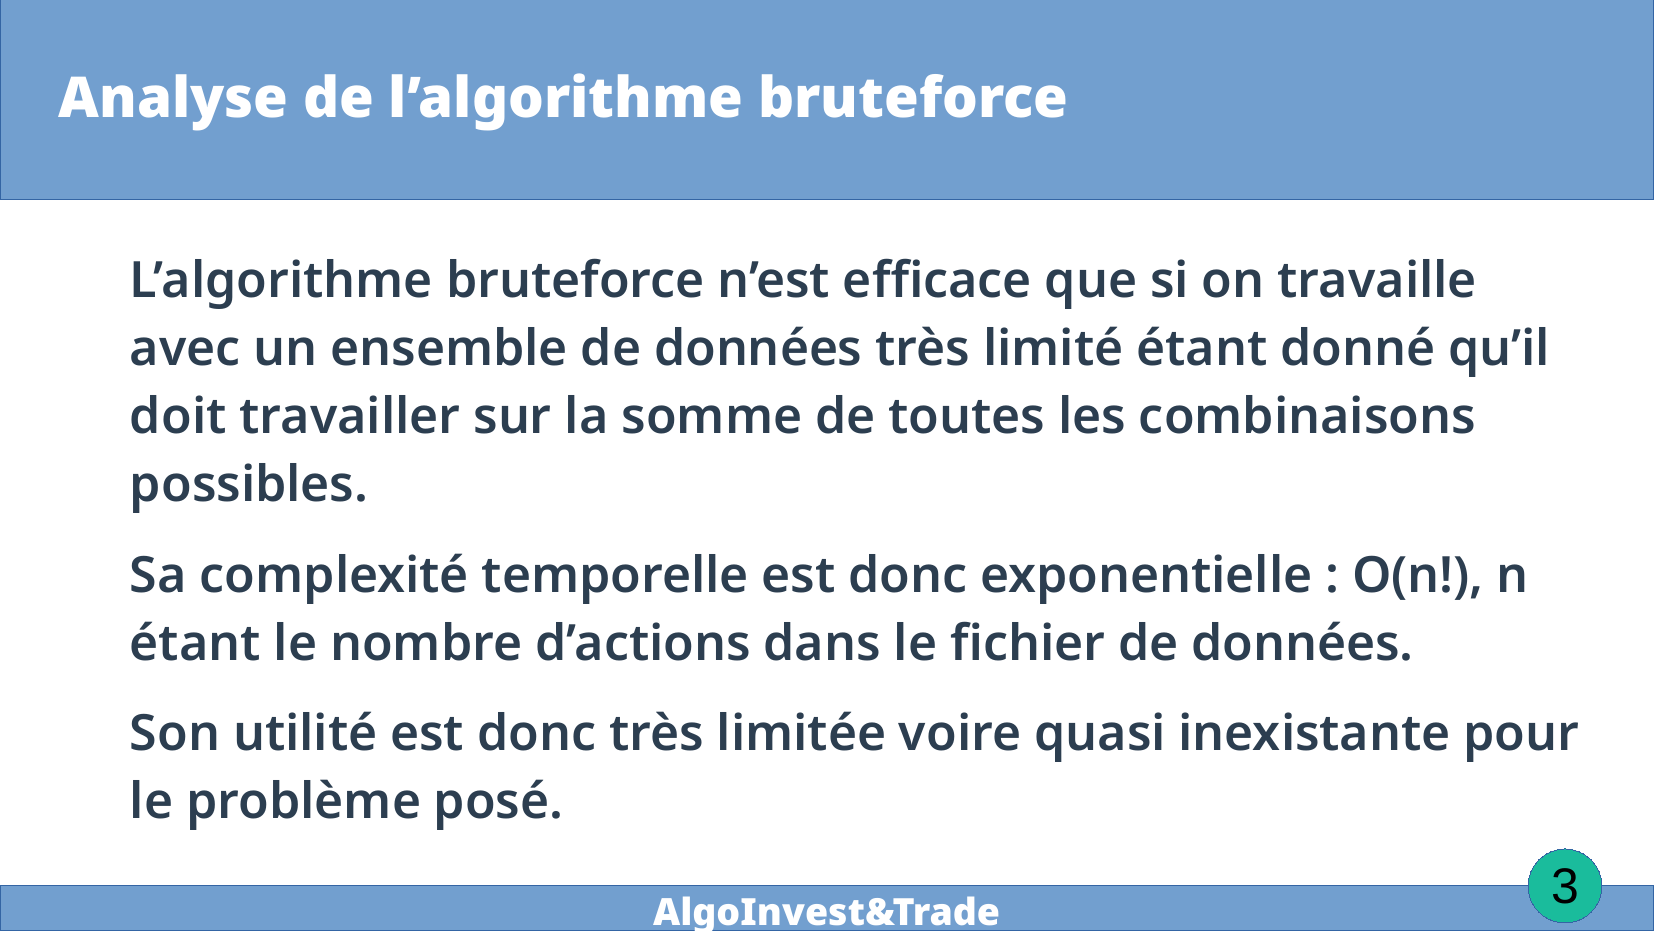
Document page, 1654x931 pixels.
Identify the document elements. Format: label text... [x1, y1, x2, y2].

list L’algorithme bruteforce n’est efficace que si on travaille avec un ensemble de données très limité étant donné qu’il doit travailler sur la somme de toutes les combinaisons possibles. Sa complexité temporelle est donc exponentielle : O(n!), n étant le nombre d’actions dans le fichier de données. Son utilité est donc très limitée voire quasi inexistante pour le problème posé. [59, 243, 1595, 864]
title Analyse de l’algorithme bruteforce [59, 37, 1595, 155]
